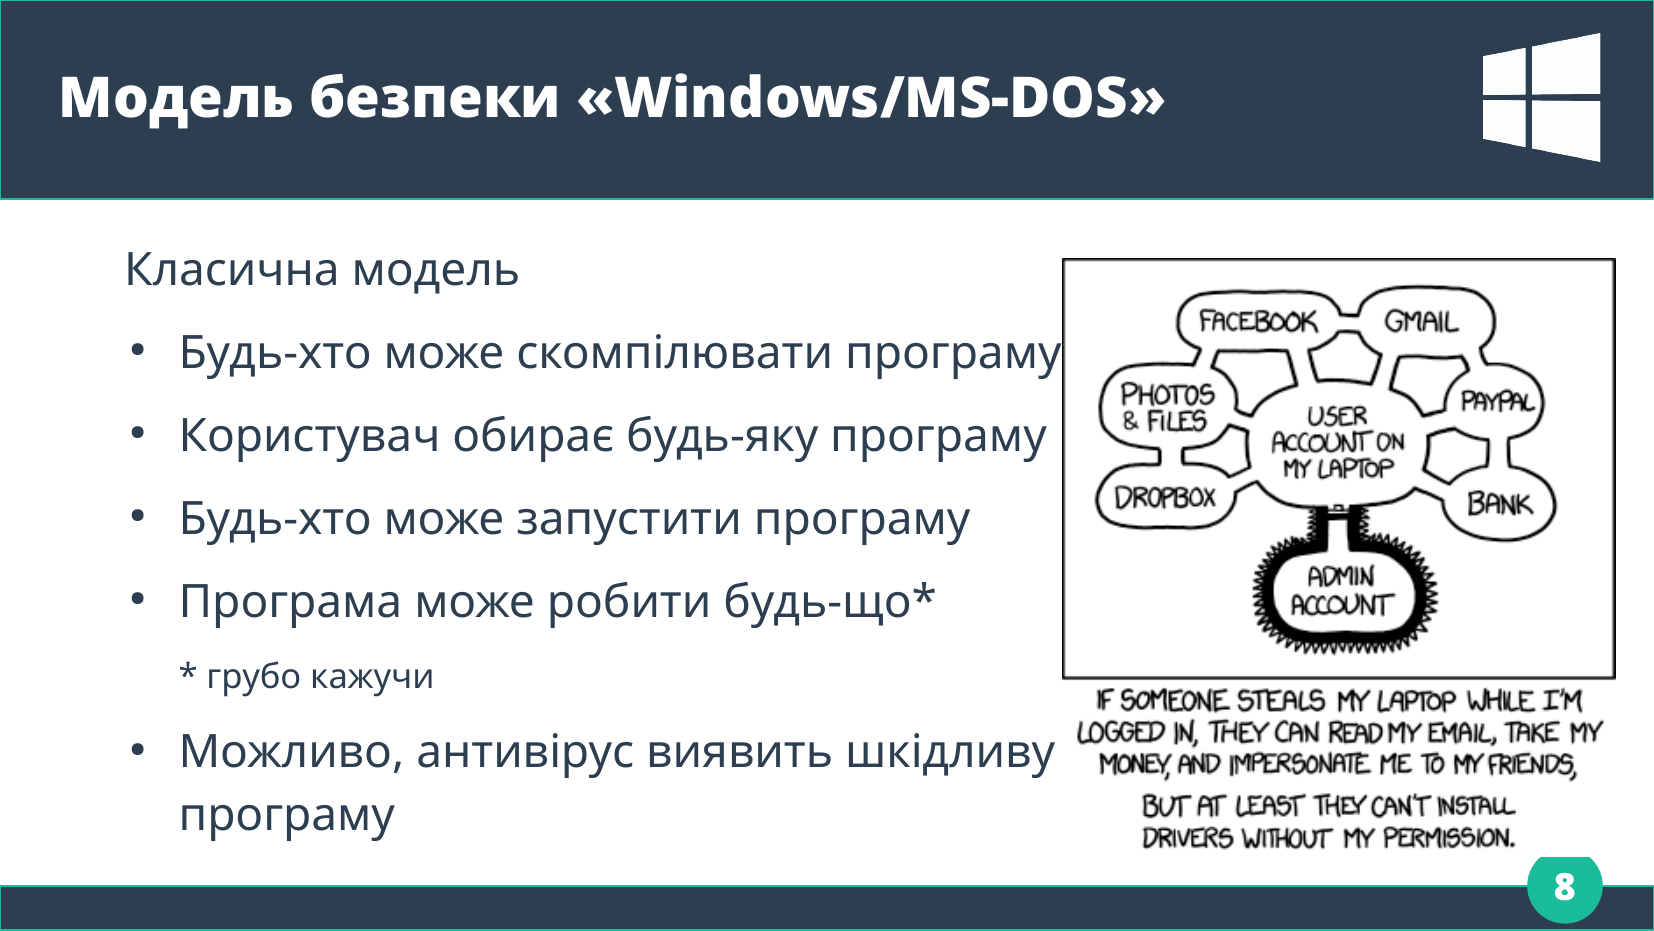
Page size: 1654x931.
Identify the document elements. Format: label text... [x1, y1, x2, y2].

title Модель безпеки «Windows/MS-DOS» [59, 37, 1452, 156]
picture [1452, 8, 1631, 187]
picture [1062, 258, 1616, 857]
list Класична модель Будь-хто може скомпілювати програму Користувач обирає будь-яку програму Будь-хто може запустити програму Програма може робити будь-що* * грубо кажучи Можливо, антивірус виявить шкідливу програму [59, 236, 1063, 857]
